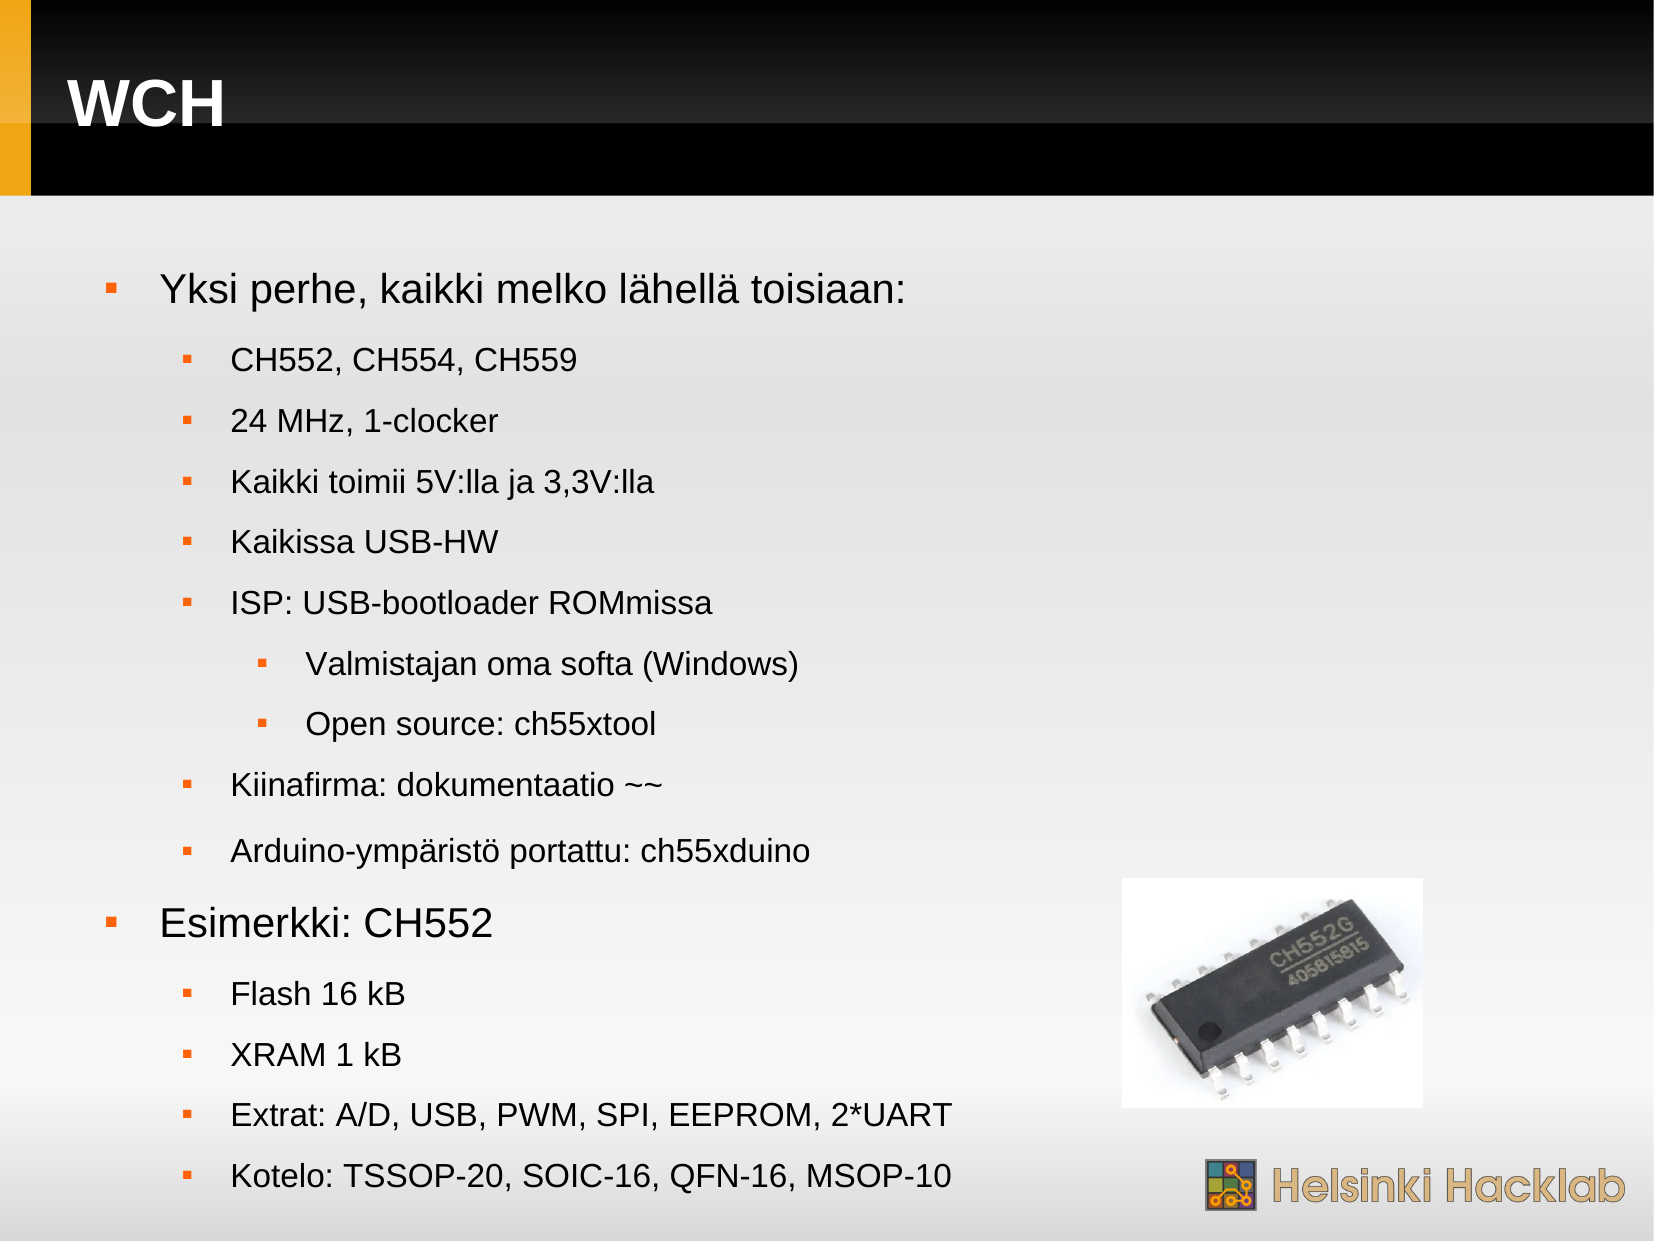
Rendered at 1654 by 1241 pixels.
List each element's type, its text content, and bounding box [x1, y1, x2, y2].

list Yksi perhe, kaikki melko lähellä toisiaan: CH552, CH554, CH559 24 MHz, 1-clocker Kaikki toimii 5V:lla ja 3,3V:lla Kaikissa USB-HW ISP: USB-bootloader ROMmissa Valmistajan oma softa (Windows) Open source: ch55xtool Kiinafirma: dokumentaatio ~~ Arduino-ympäristö portattu: ch55xduino Esimerkki: CH552 Flash 16 kB XRAM 1 kB Extrat: A/D, USB, PWM, SPI, EEPROM, 2*UART Kotelo: TSSOP-20, SOIC-16, QFN-16, MSOP-10 [88, 265, 1093, 1241]
picture [0, 0, 1654, 1241]
title WCH [67, 0, 1556, 208]
